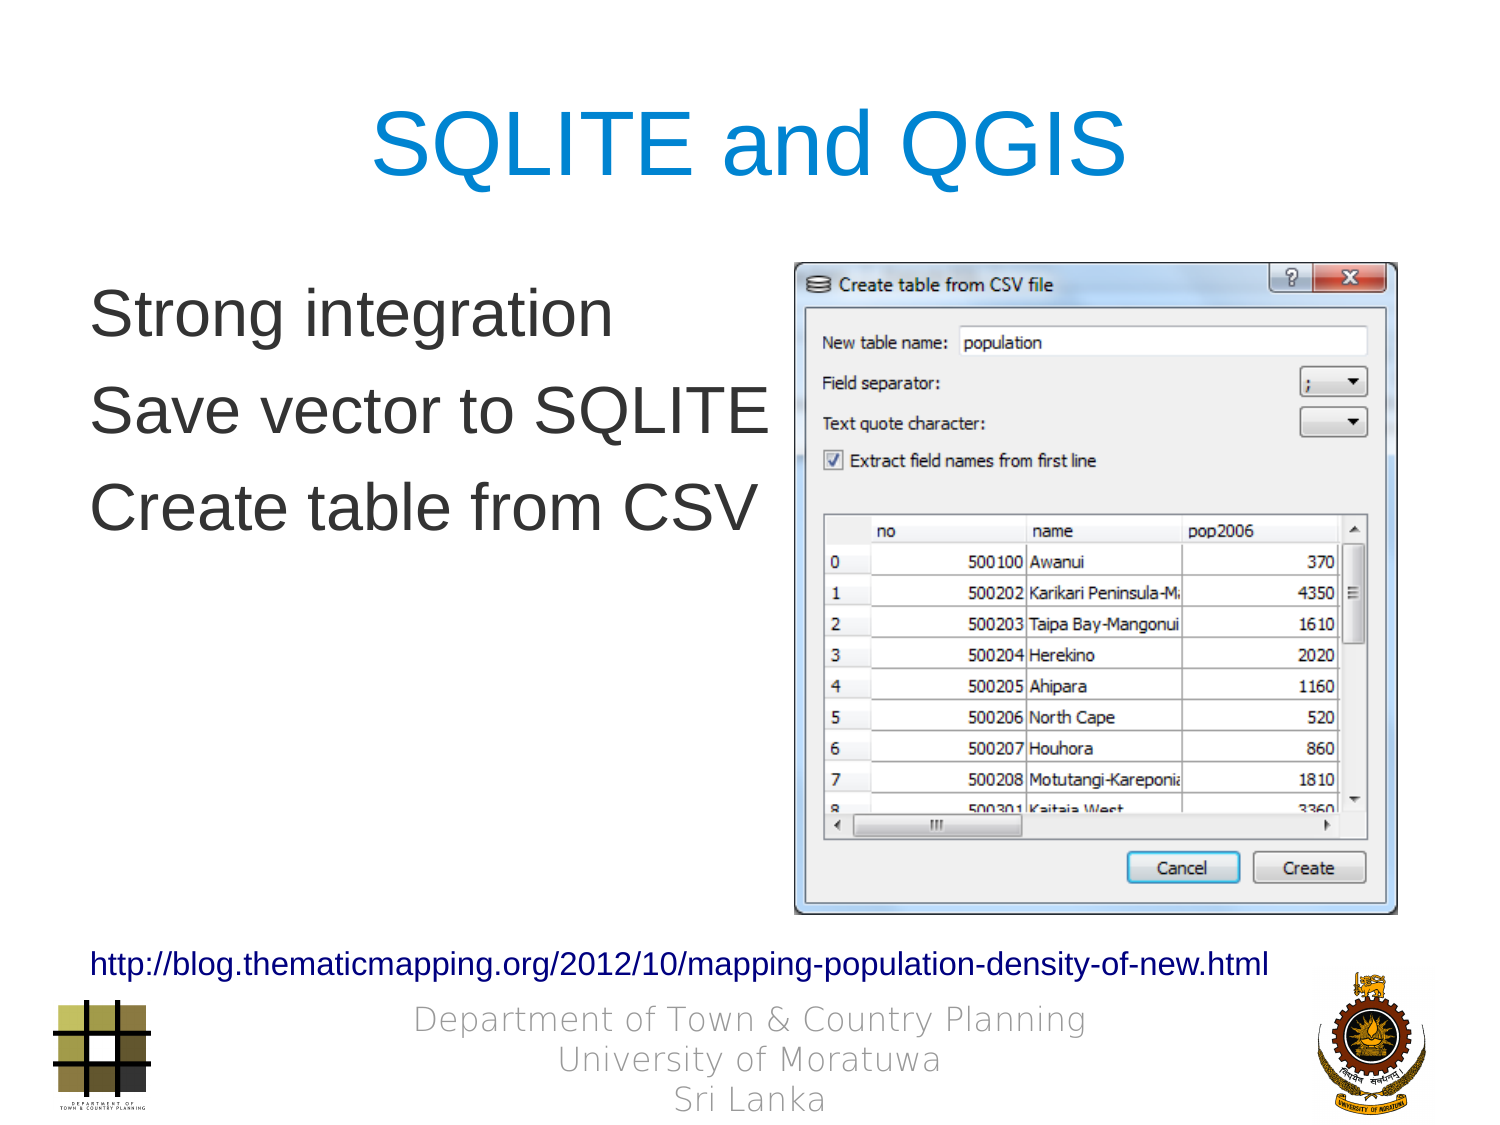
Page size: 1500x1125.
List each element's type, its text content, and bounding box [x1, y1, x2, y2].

picture [53, 1000, 151, 1110]
title SQLITE and QGIS [75, 45, 1426, 233]
picture [1312, 966, 1435, 1125]
text_box http://blog.thematicmapping.org/2012/10/mapping-population-density-of-new.html [75, 935, 1301, 991]
list Strong integration Save vector to SQLITE Create table from CSV [75, 262, 794, 915]
picture [794, 262, 1398, 915]
